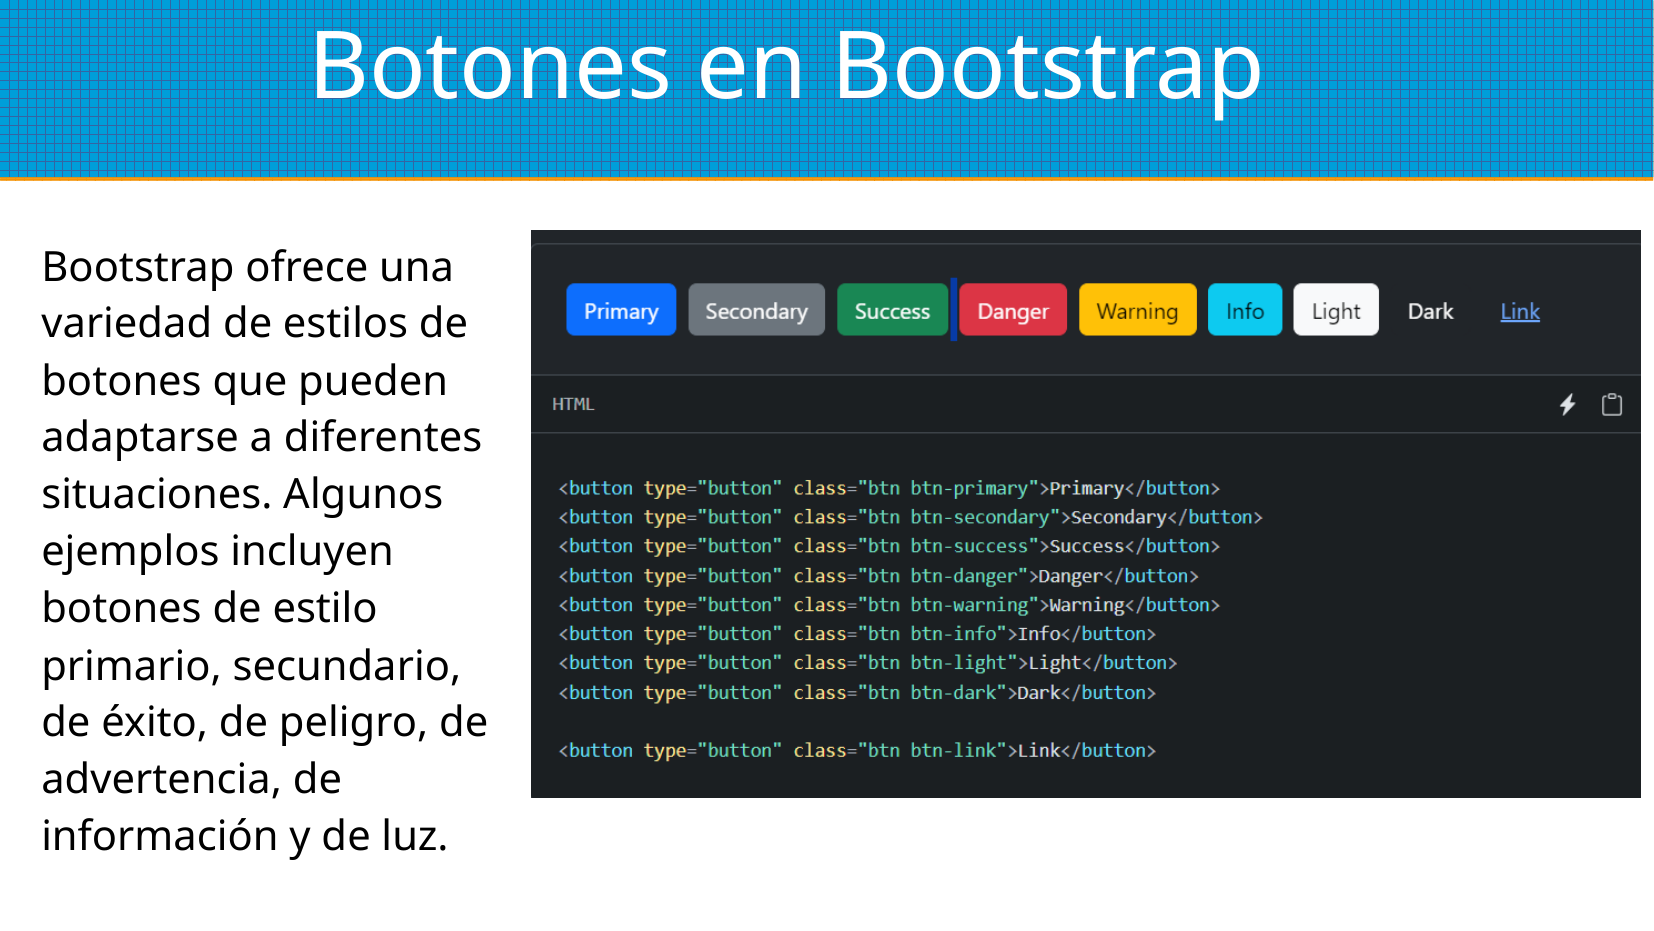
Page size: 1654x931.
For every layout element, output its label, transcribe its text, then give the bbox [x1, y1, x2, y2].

picture [531, 230, 1641, 798]
list Bootstrap ofrece una variedad de estilos de botones que pueden adaptarse a diferentes situaciones. Algunos ejemplos incluyen botones de estilo primario, secundario, de éxito, de peligro, de advertencia, de información y de luz. [0, 236, 502, 886]
title Botones en Bootstrap [283, 0, 1654, 126]
